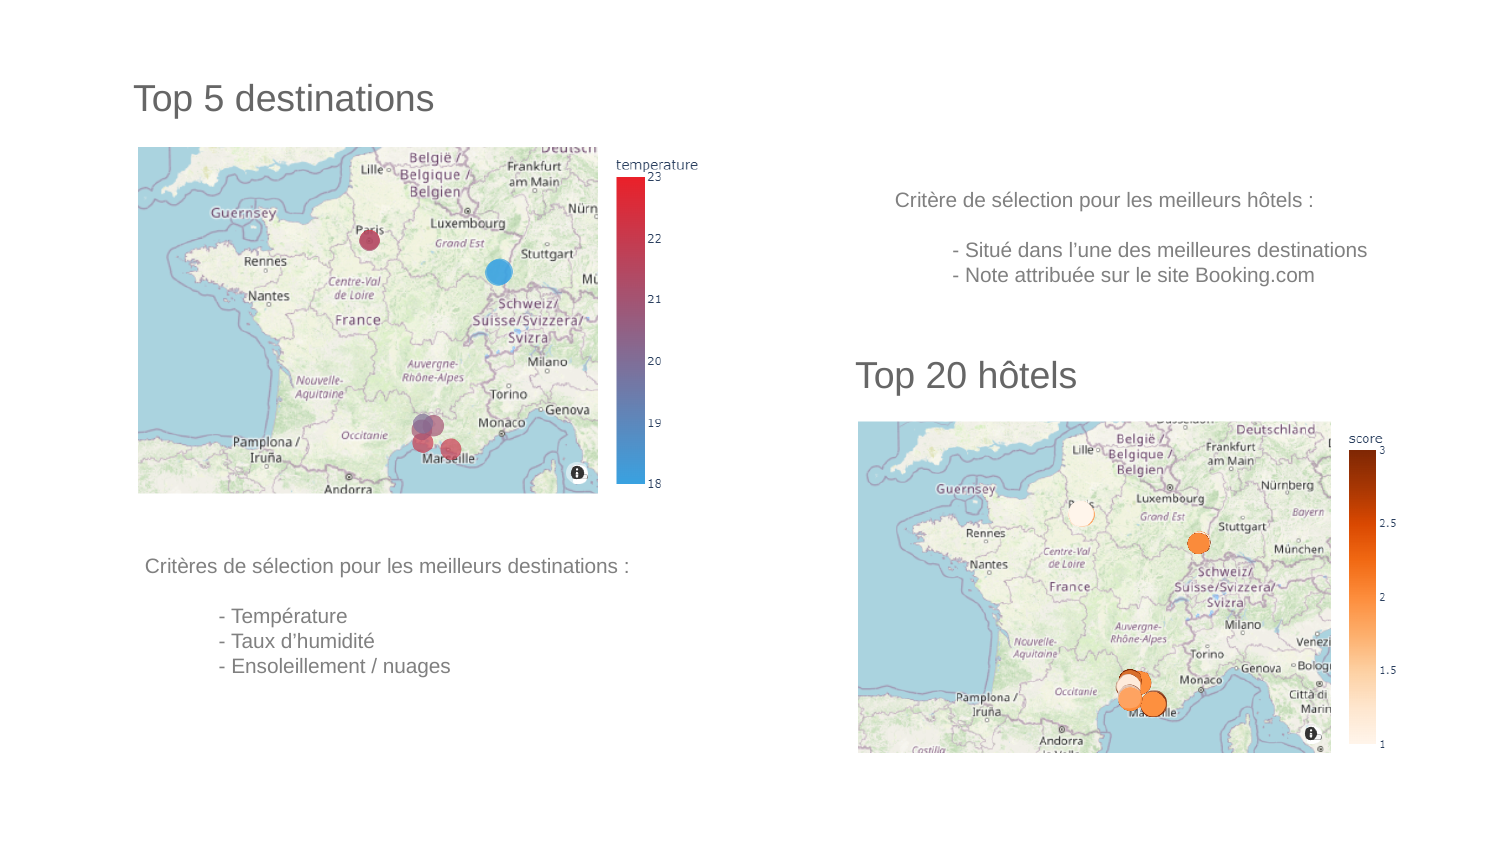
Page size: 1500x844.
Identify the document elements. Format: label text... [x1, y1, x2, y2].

title Critères de sélection pour les meilleurs destinations : - Température - Taux d’humidité - Ensoleillement / nuages [129, 537, 662, 727]
picture [133, 140, 704, 508]
title Top 5 destinations [118, 59, 504, 125]
title Top 20 hôtels [840, 336, 1146, 402]
picture [853, 413, 1401, 768]
title Critère de sélection pour les meilleurs hôtels : - Situé dans l’une des meilleures destinations - Note attribuée sur le site Booking.com [879, 171, 1400, 290]
